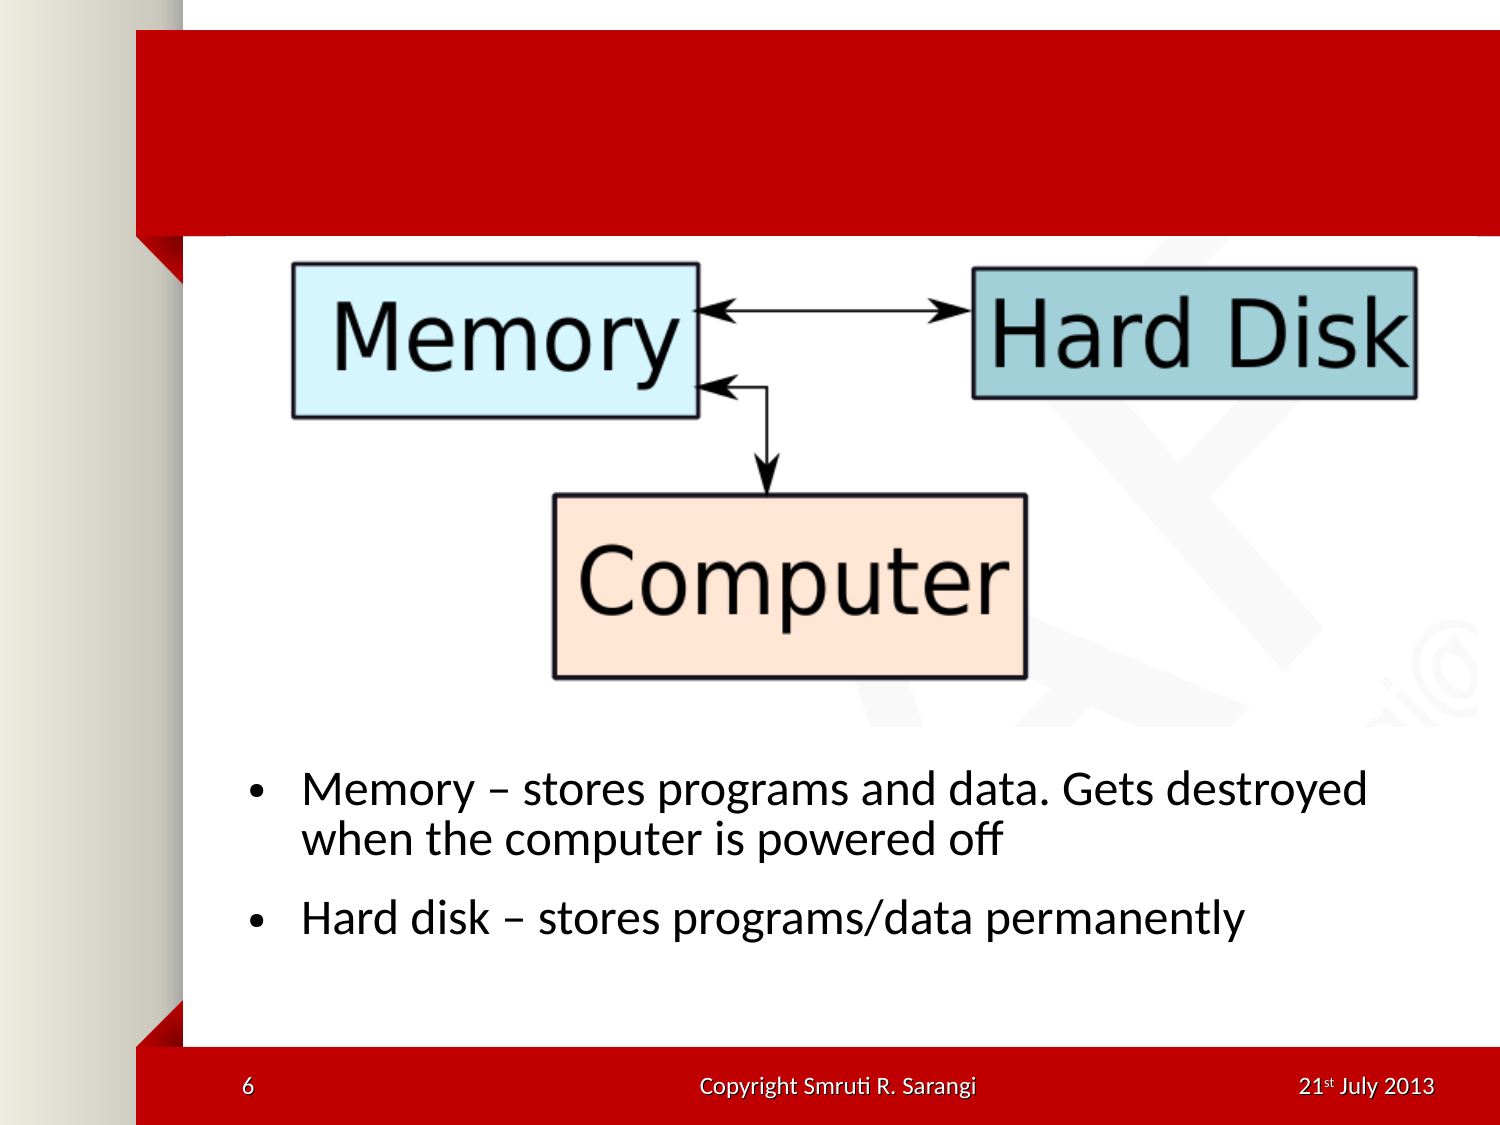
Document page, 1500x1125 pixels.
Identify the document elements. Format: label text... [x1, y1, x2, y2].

list Memory – stores programs and data. Gets destroyed when the computer is powered off Hard disk – stores programs/data permanently [230, 767, 1447, 1031]
picture [0, 0, 1500, 1125]
